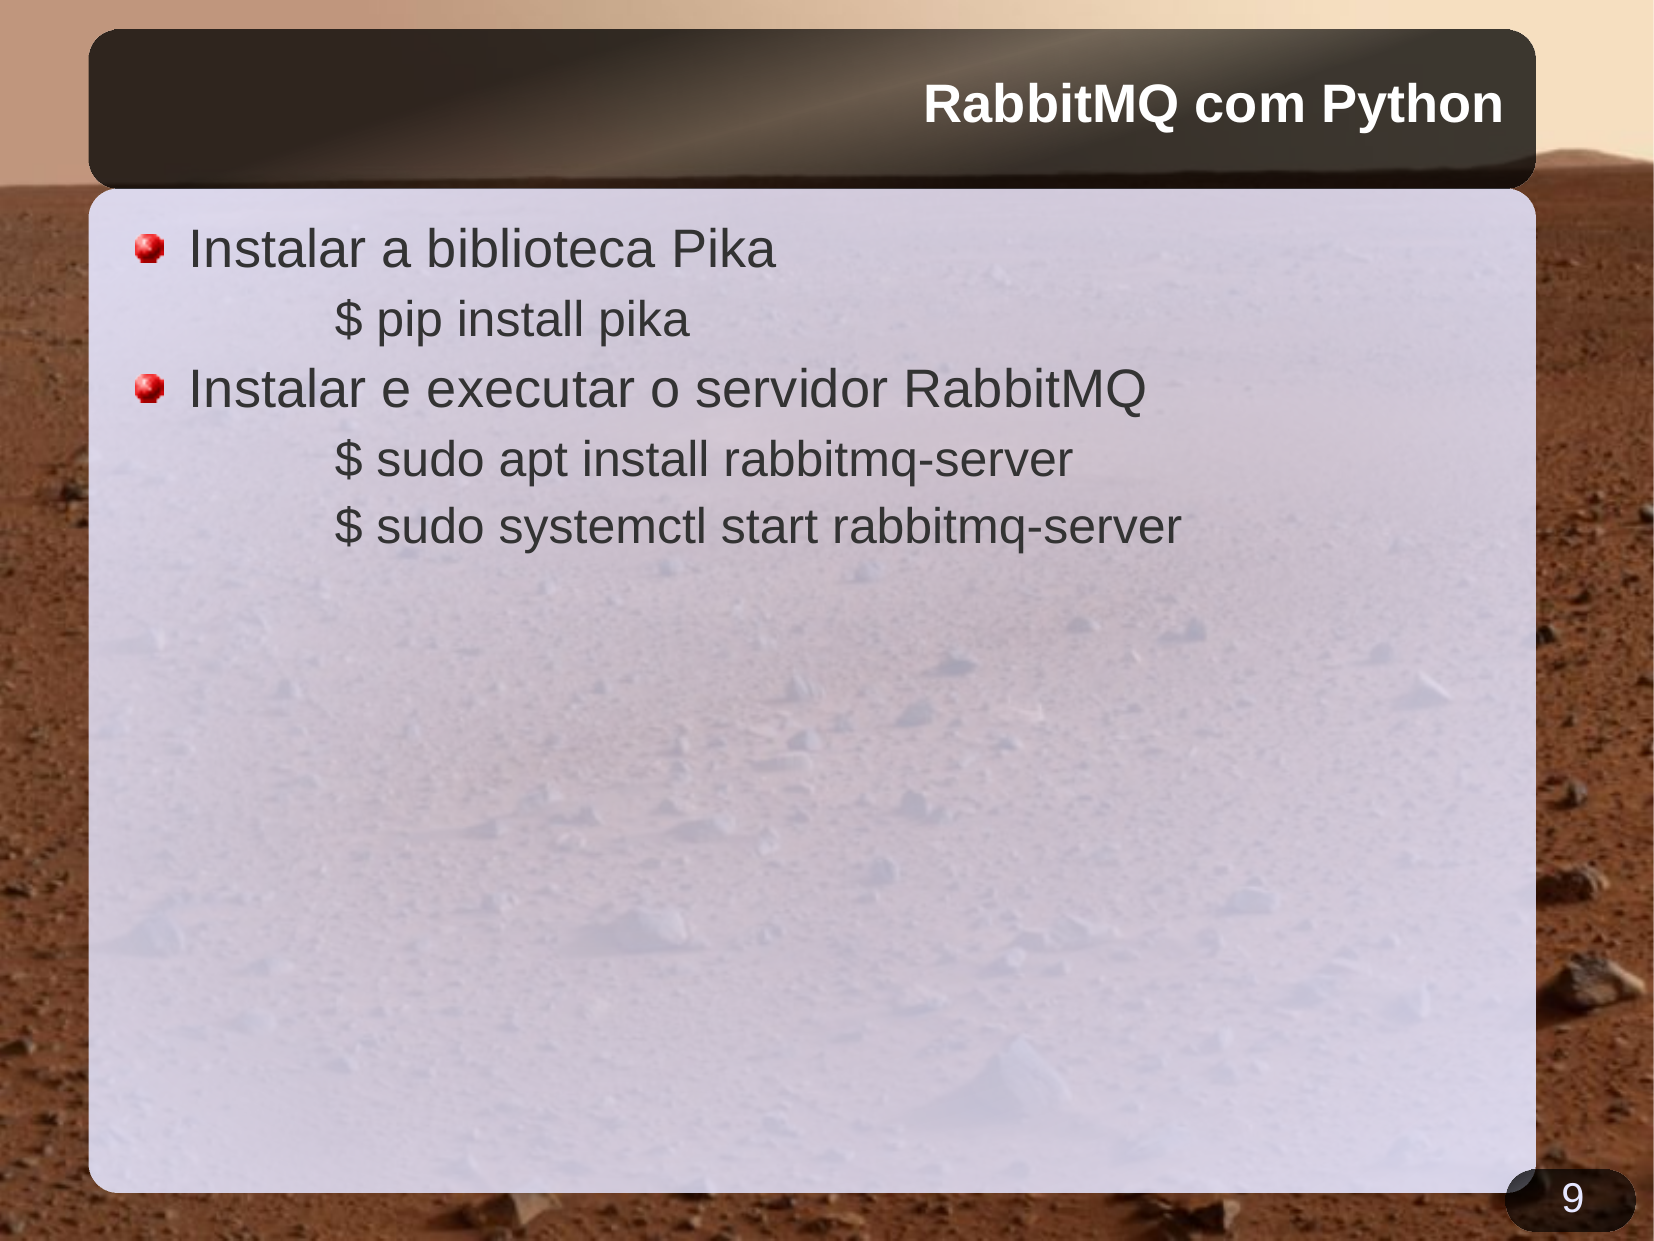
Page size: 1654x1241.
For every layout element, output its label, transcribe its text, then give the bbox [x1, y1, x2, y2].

list Instalar a biblioteca Pika $ pip install pika Instalar e executar o servidor RabbitMQ $ sudo apt install rabbitmq-server $ sudo systemctl start rabbitmq-server [118, 218, 1477, 1164]
picture [0, 0, 1654, 1241]
title RabbitMQ com Python [118, 59, 1506, 148]
